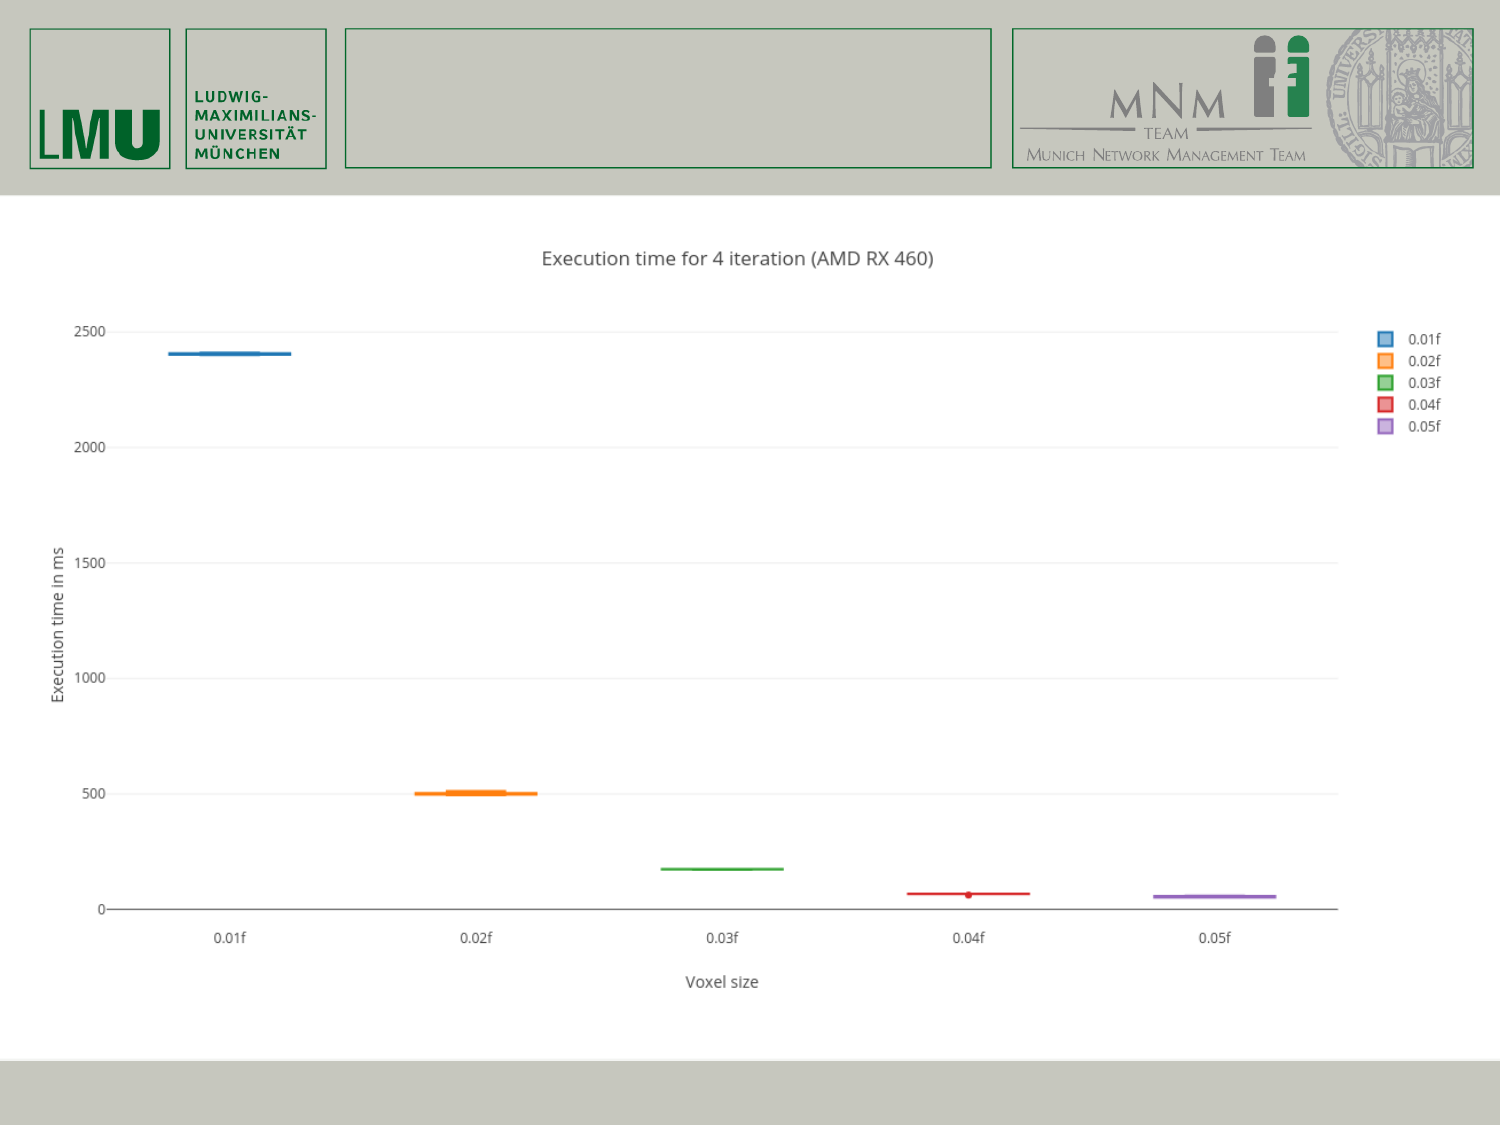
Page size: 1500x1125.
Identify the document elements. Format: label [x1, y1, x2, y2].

title [339, 101, 987, 177]
picture [0, 1059, 1500, 1125]
picture [0, 0, 1500, 196]
picture [15, 208, 1459, 1021]
